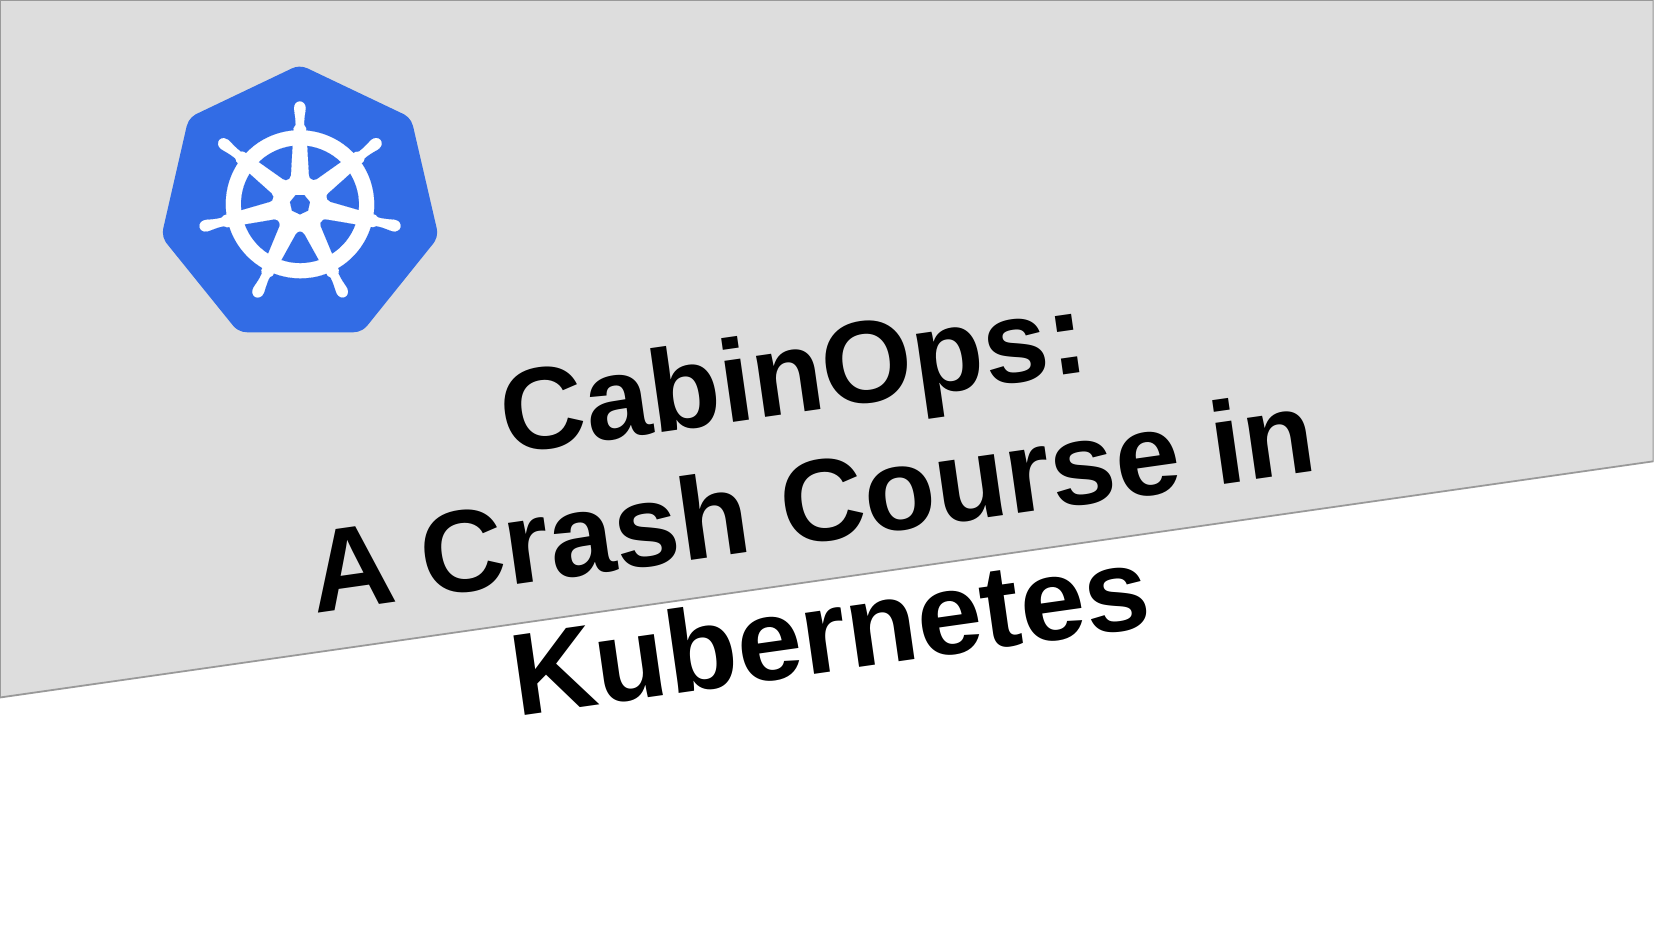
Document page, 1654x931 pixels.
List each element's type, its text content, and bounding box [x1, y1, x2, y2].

picture [0, 0, 600, 399]
title CabinOps: A Crash Course in Kubernetes [53, 203, 1571, 800]
